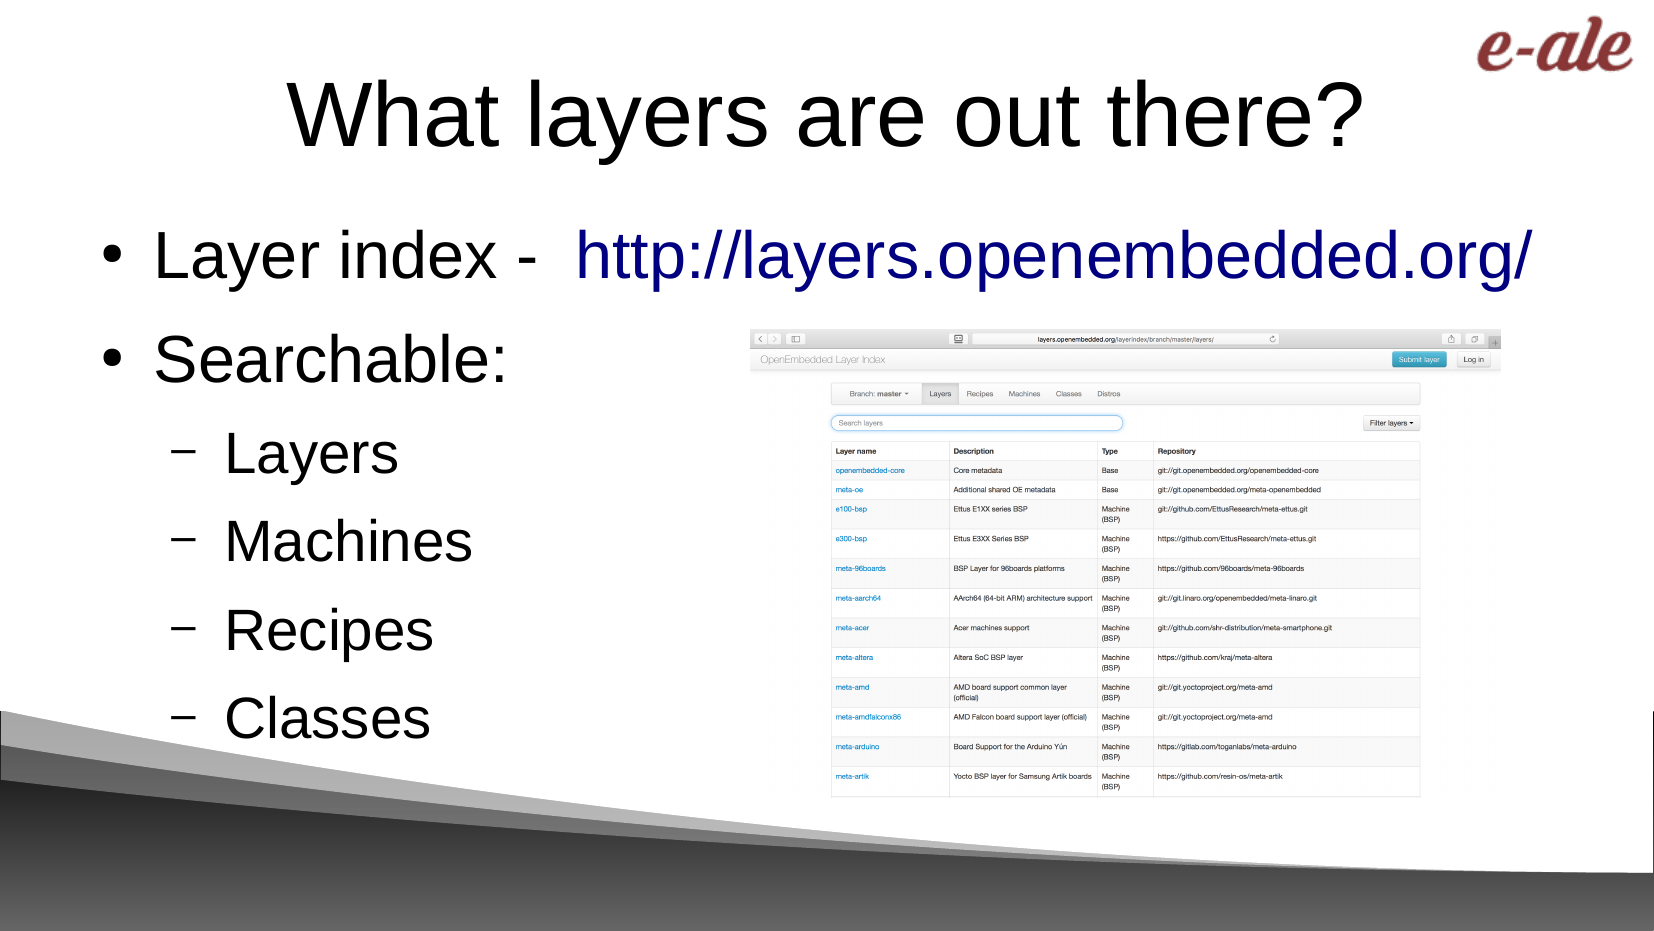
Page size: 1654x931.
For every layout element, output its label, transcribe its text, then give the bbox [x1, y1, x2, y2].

title What layers are out there? [82, 37, 1571, 193]
picture [750, 757, 1501, 799]
picture [1475, 15, 1636, 74]
list Layer index - http://layers.openembedded.org/ Searchable: Layers Machines Recipes Classes [82, 217, 1571, 757]
